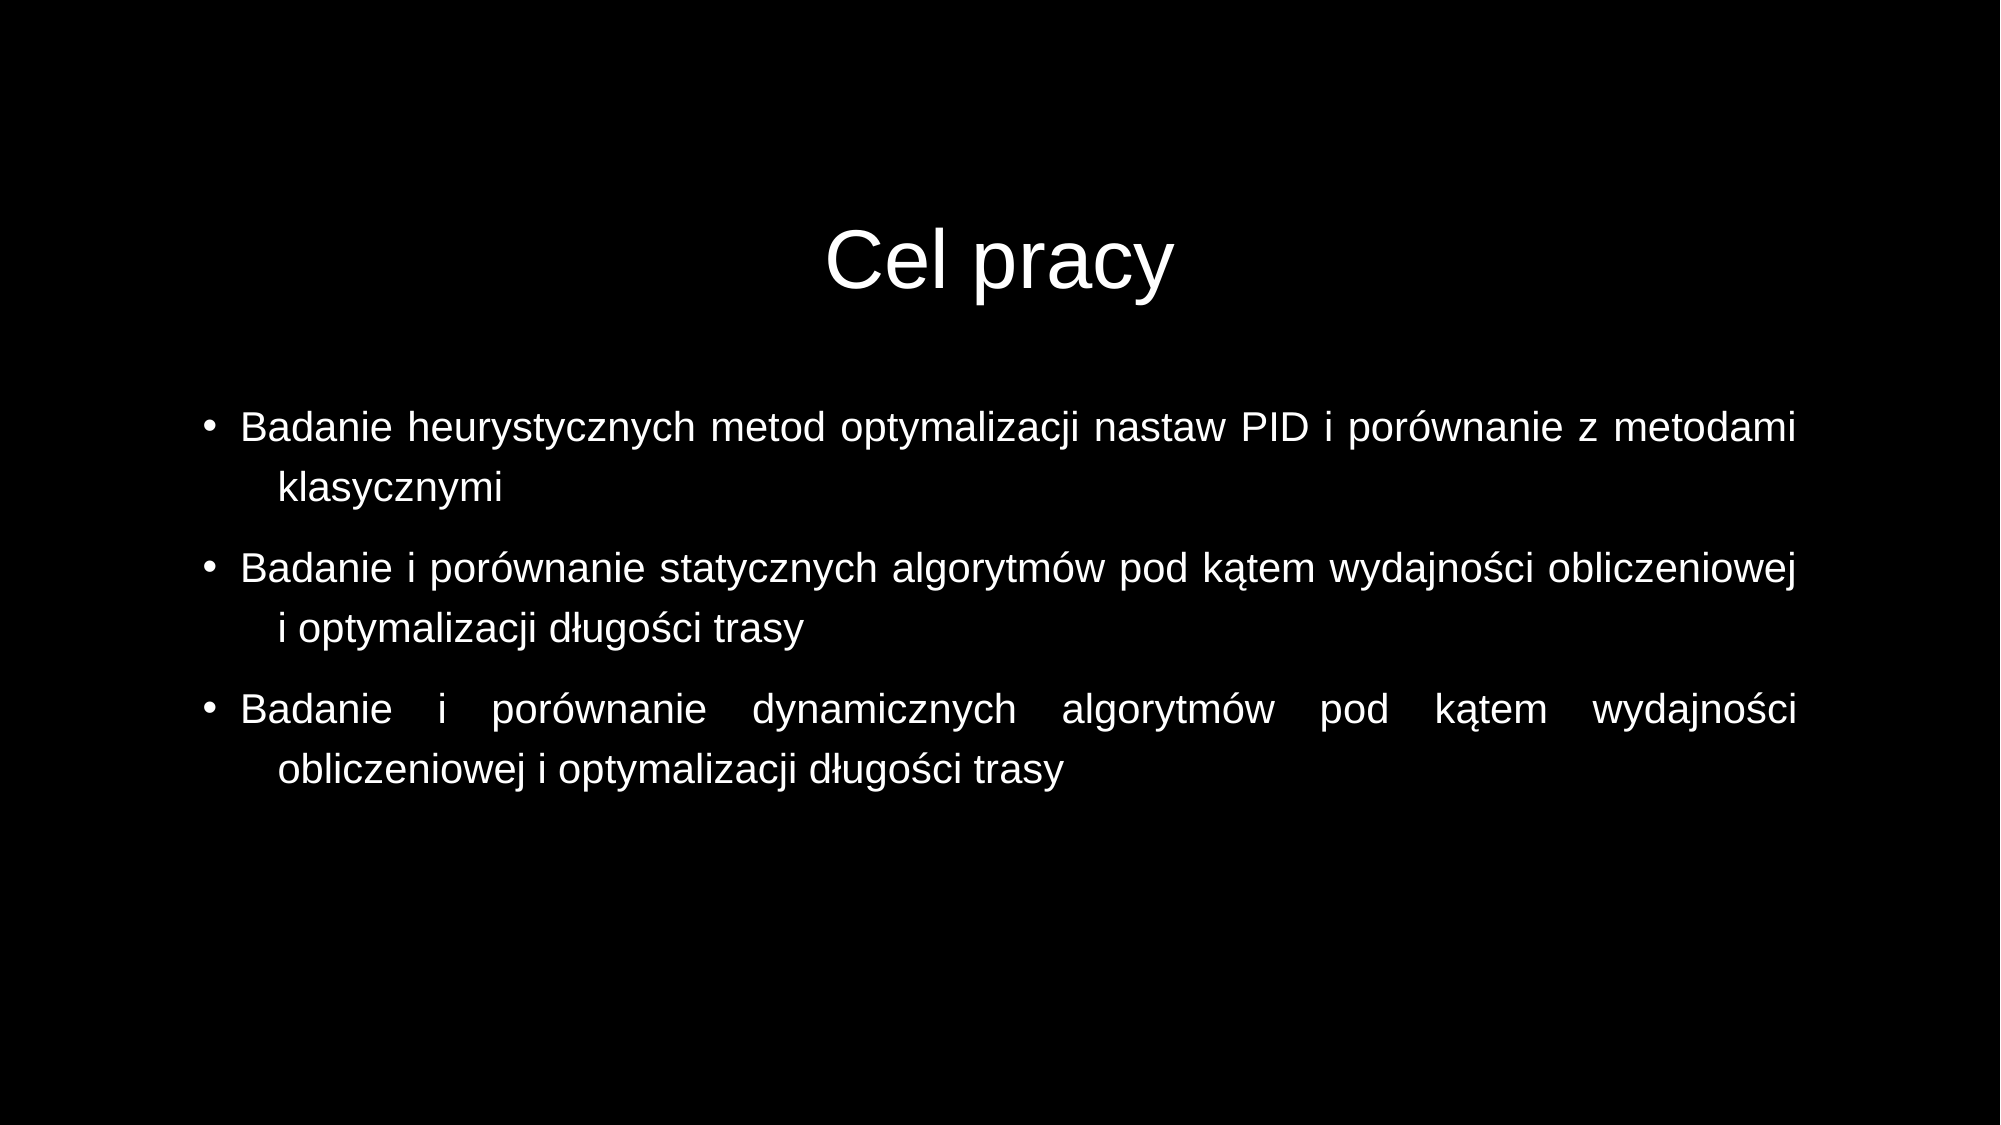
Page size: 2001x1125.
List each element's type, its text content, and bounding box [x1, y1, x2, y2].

list Badanie heurystycznych metod optymalizacji nastaw PID i porównanie z metodami klasycznymi Badanie i porównanie statycznych algorytmów pod kątem wydajności obliczeniowej i optymalizacji długości trasy Badanie i porównanie dynamicznych algorytmów pod kątem wydajności obliczeniowej i optymalizacji długości trasy [187, 382, 1813, 968]
title Cel pracy [187, 143, 1813, 367]
